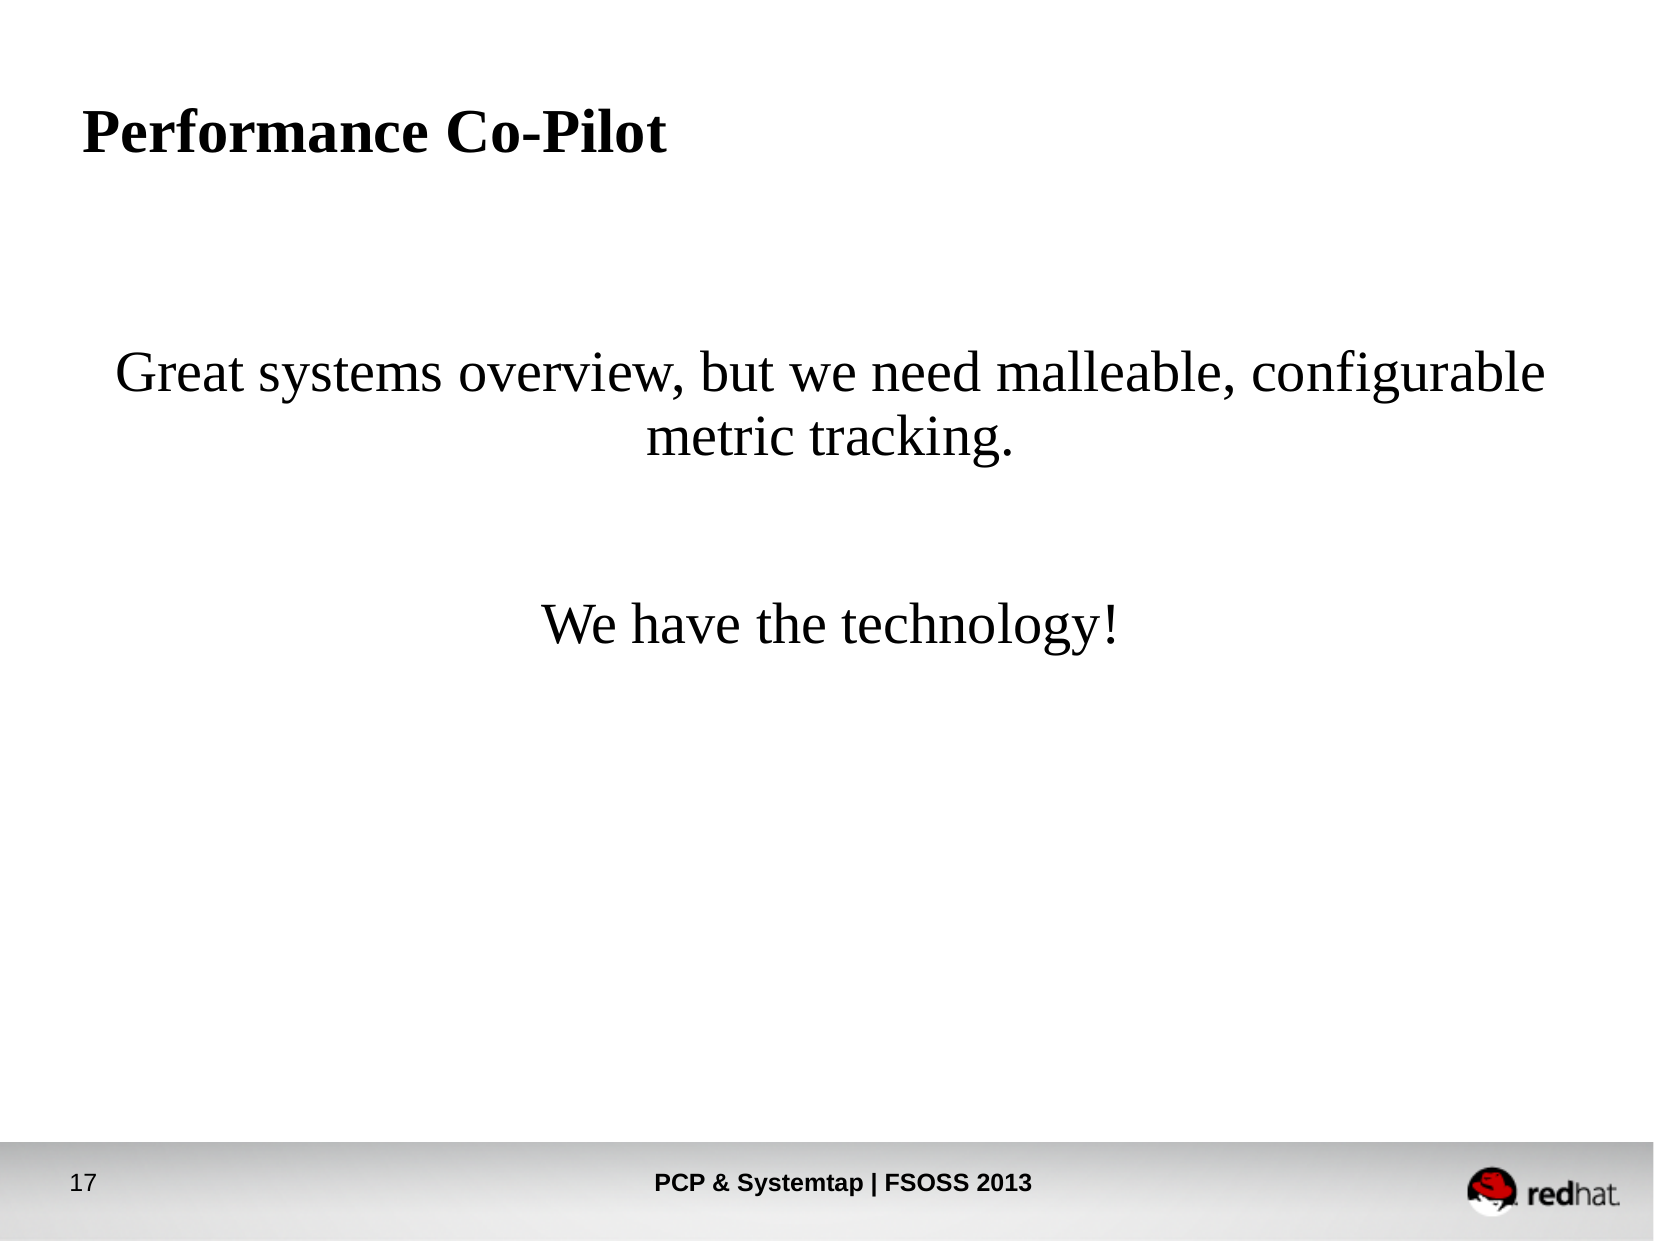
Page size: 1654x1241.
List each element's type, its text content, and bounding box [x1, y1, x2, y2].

list Great systems overview, but we need malleable, configurable metric tracking. We have the technology! [86, 244, 1576, 1039]
title Performance Co-Pilot [82, 37, 1571, 226]
picture [0, 1142, 1654, 1241]
